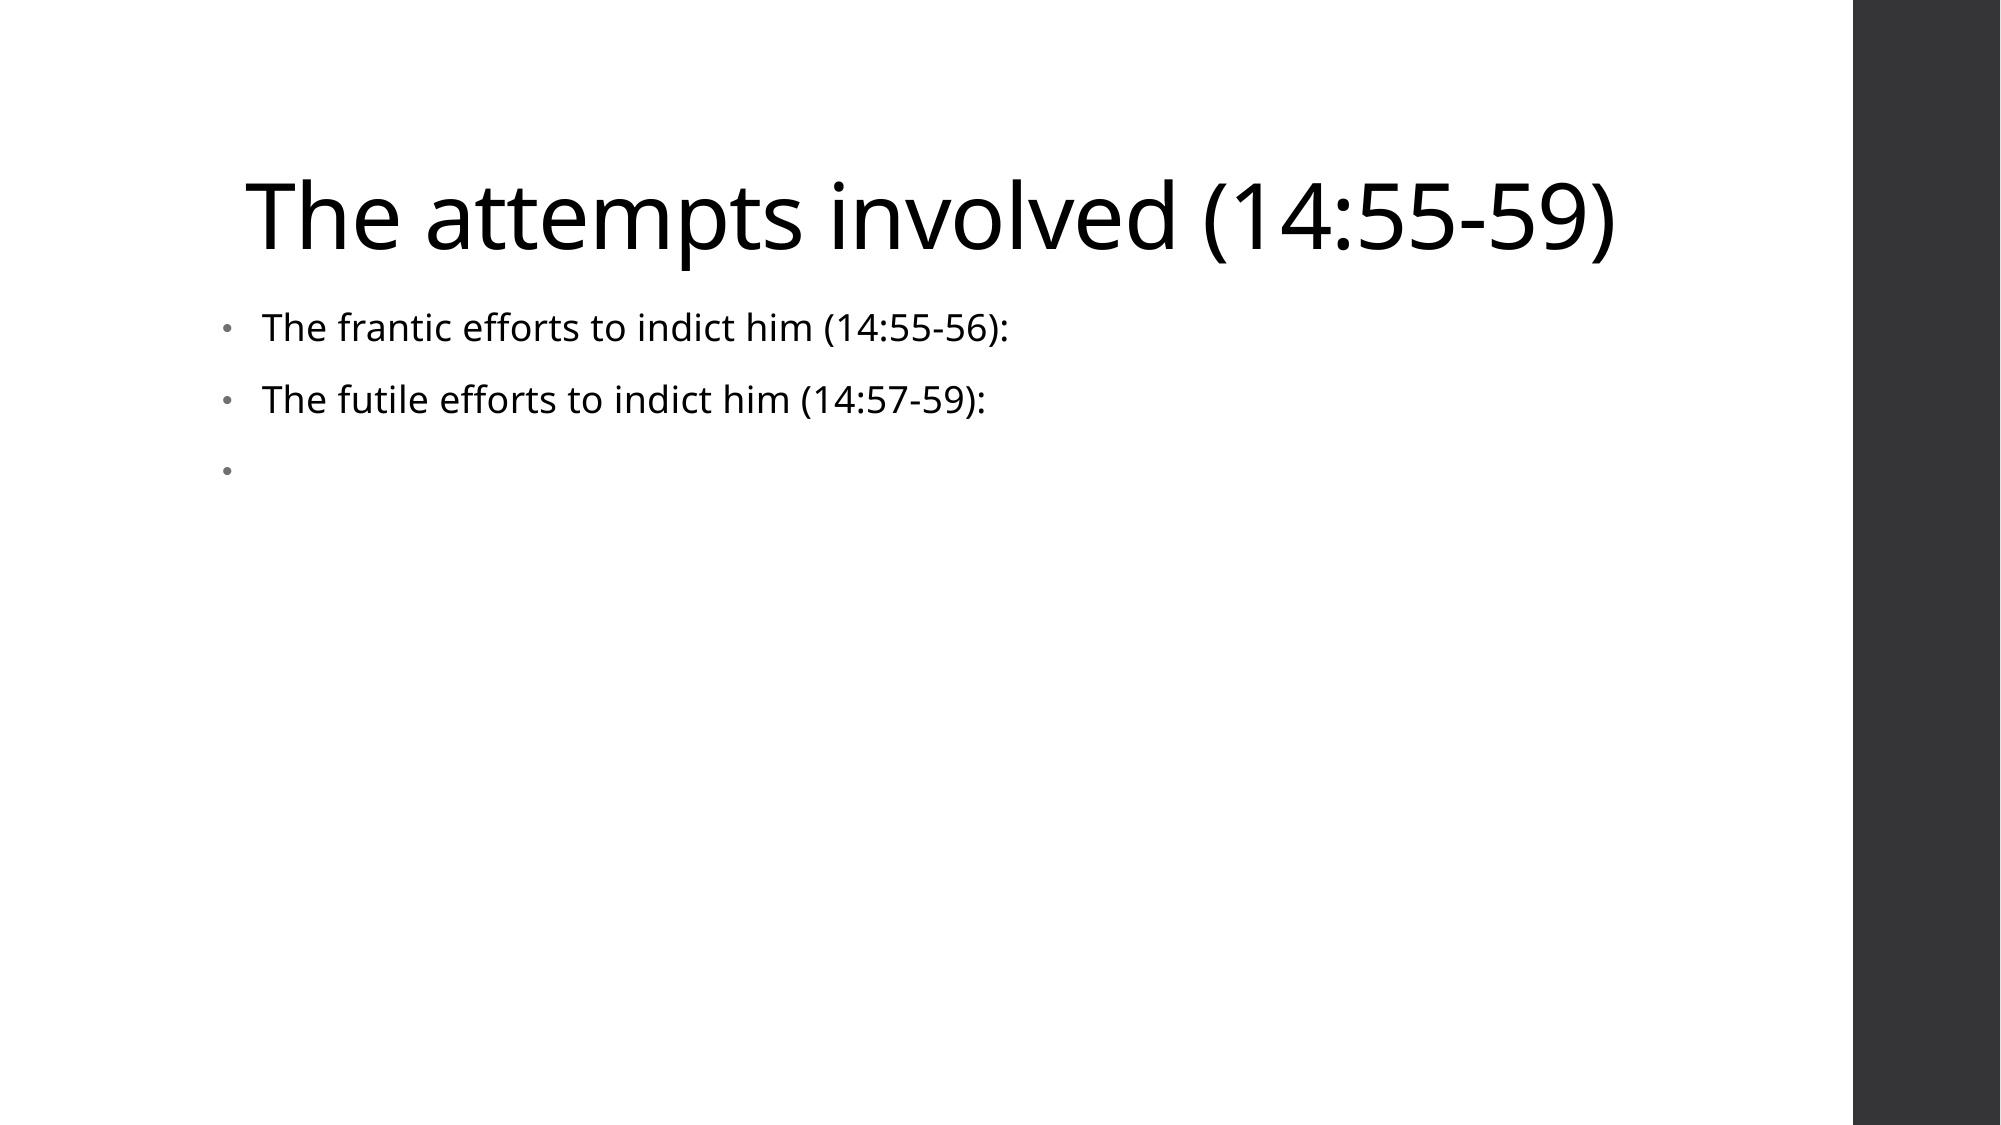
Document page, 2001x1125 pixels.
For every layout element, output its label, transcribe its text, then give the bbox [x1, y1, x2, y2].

list The frantic efforts to indict him (14:55-56): The futile efforts to indict him (14:57-59): [206, 299, 1617, 1014]
title The attempts involved (14:55-59) [206, 60, 1797, 278]
